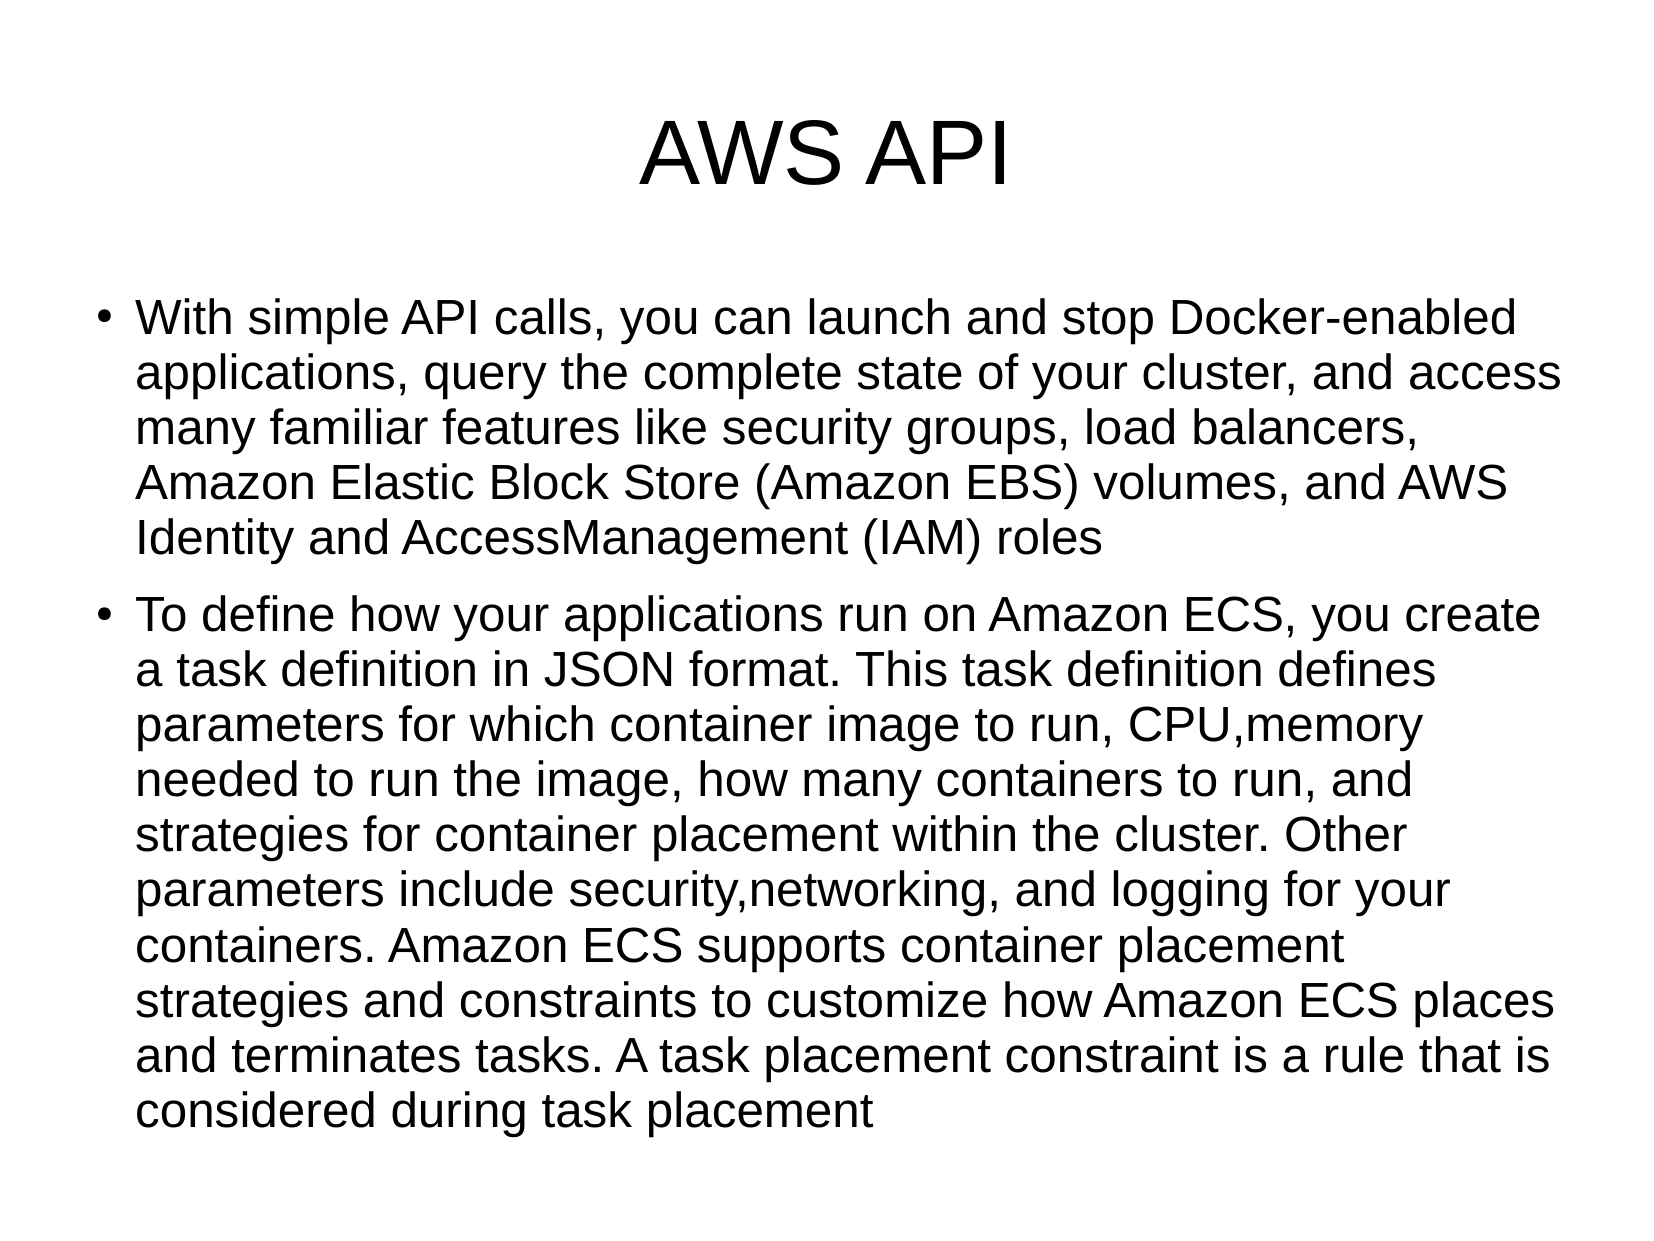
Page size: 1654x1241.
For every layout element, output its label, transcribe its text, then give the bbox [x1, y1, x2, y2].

list With simple API calls, you can launch and stop Docker-enabled applications, query the complete state of your cluster, and access many familiar features like security groups, load balancers, Amazon Elastic Block Store (Amazon EBS) volumes, and AWS Identity and AccessManagement (IAM) roles To define how your applications run on Amazon ECS, you create a task definition in JSON format. This task definition defines parameters for which container image to run, CPU,memory needed to run the image, how many containers to run, and strategies for container placement within the cluster. Other parameters include security,networking, and logging for your containers. Amazon ECS supports container placement strategies and constraints to customize how Amazon ECS places and terminates tasks. A task placement constraint is a rule that is considered during task placement [82, 290, 1571, 1186]
title AWS API [82, 49, 1571, 257]
